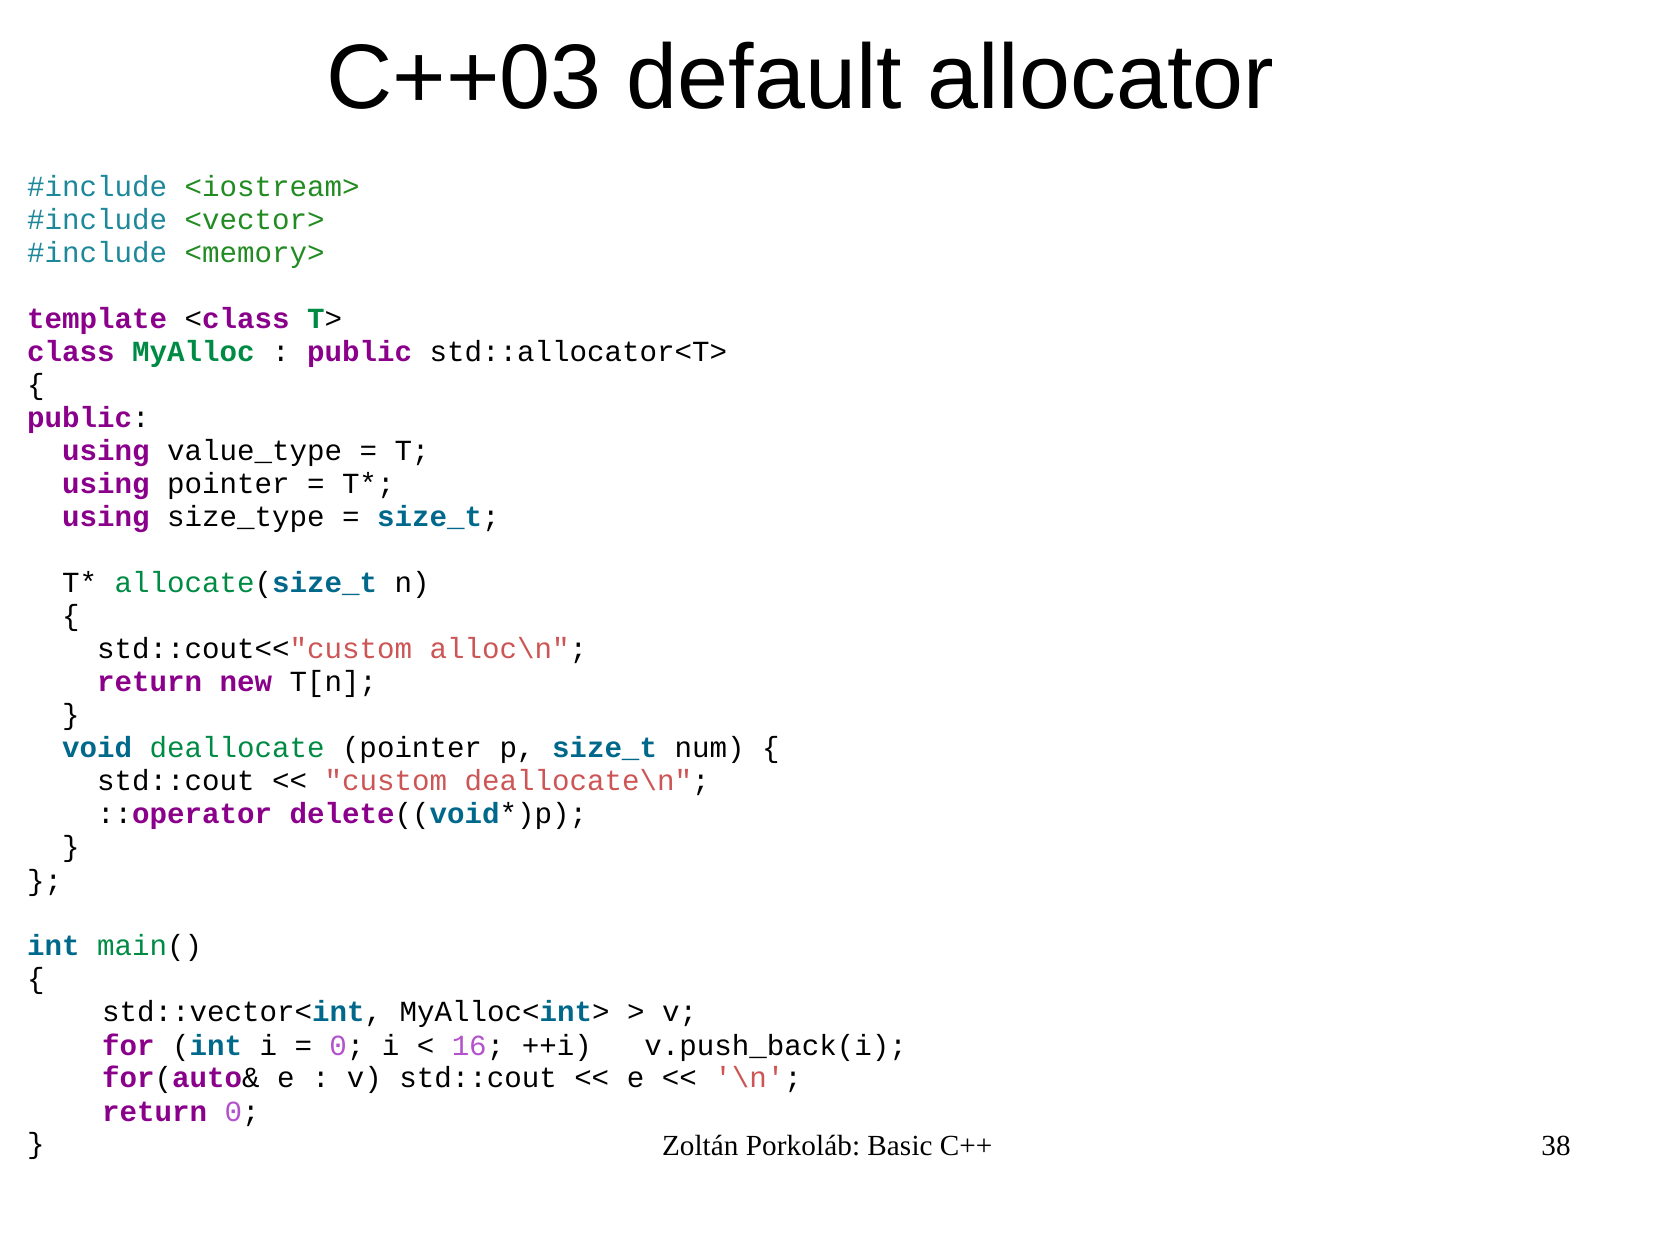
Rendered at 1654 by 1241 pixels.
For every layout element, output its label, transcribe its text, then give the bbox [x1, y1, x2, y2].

title C++03 default allocator [56, 0, 1546, 181]
text_box #include <iostream> #include <vector> #include <memory> template <class T> class MyAlloc : public std::allocator<T> { public: using value_type = T; using pointer = T*; using size_type = size_t; T* allocate(size_t n) { std::cout<<"custom alloc\n"; return new T[n]; } void deallocate (pointer p, size_t num) { std::cout << "custom deallocate\n"; ::operator delete((void*)p); } }; int main() { std::vector<int, MyAlloc<int> > v; for (int i = 0; i < 16; ++i) v.push_back(i); for(auto& e : v) std::cout << e << '\n'; return 0; } [12, 165, 931, 1204]
